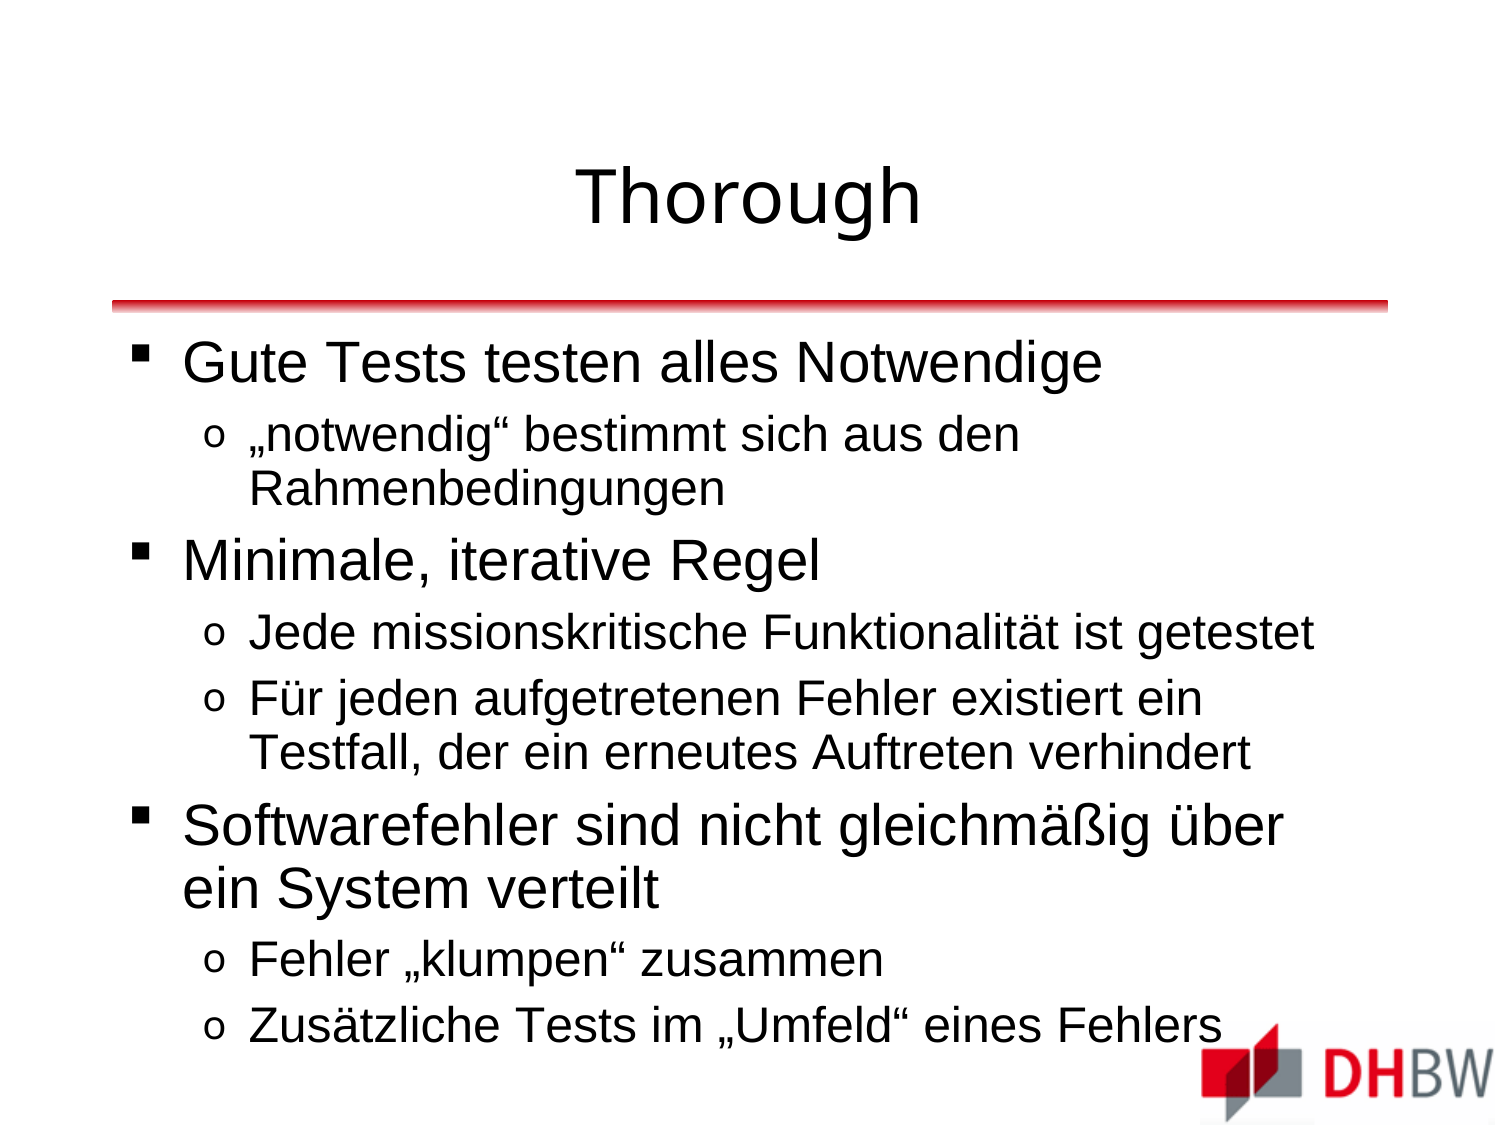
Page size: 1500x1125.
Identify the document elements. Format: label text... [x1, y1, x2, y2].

picture [1200, 1021, 1495, 1125]
title Thorough [112, 99, 1388, 288]
list Gute Tests testen alles Notwendige „notwendig“ bestimmt sich aus den Rahmenbedingungen Minimale, iterative Regel Jede missionskritische Funktionalität ist getestet Für jeden aufgetretenen Fehler existiert ein Testfall, der ein erneutes Auftreten verhindert Softwarefehler sind nicht gleichmäßig über ein System verteilt Fehler „klumpen“ zusammen Zusätzliche Tests im „Umfeld“ eines Fehlers [112, 324, 1388, 1062]
